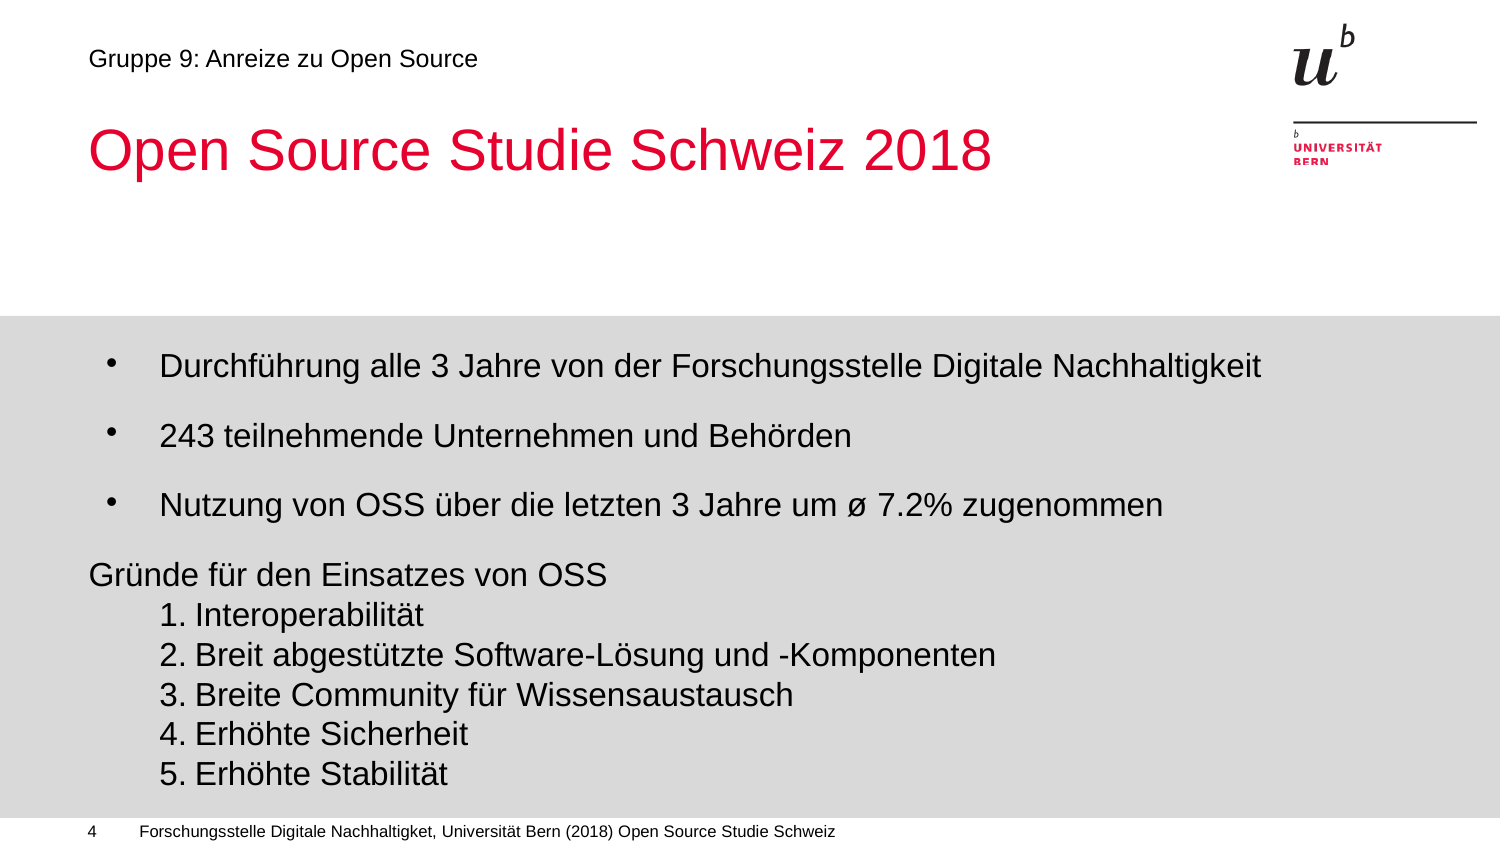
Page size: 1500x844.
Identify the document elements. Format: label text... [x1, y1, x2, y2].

text_box Forschungsstelle Digitale Nachhaltigket, Universität Bern (2018) Open Source Studie Schweiz [139, 820, 838, 841]
text_box Open Source Studie Schweiz 2018 [88, 111, 1241, 253]
text_box Durchführung alle 3 Jahre von der Forschungsstelle Digitale Nachhaltigkeit 243 teilnehmende Unternehmen und Behörden Nutzung von OSS über die letzten 3 Jahre um ø 7.2% zugenommen Gründe für den Einsatzes von OSS Interoperabilität Breit abgestützte Software-Lösung und -Komponenten Breite Community für Wissensaustausch Erhöhte Sicherheit Erhöhte Stabilität [88, 354, 1400, 783]
